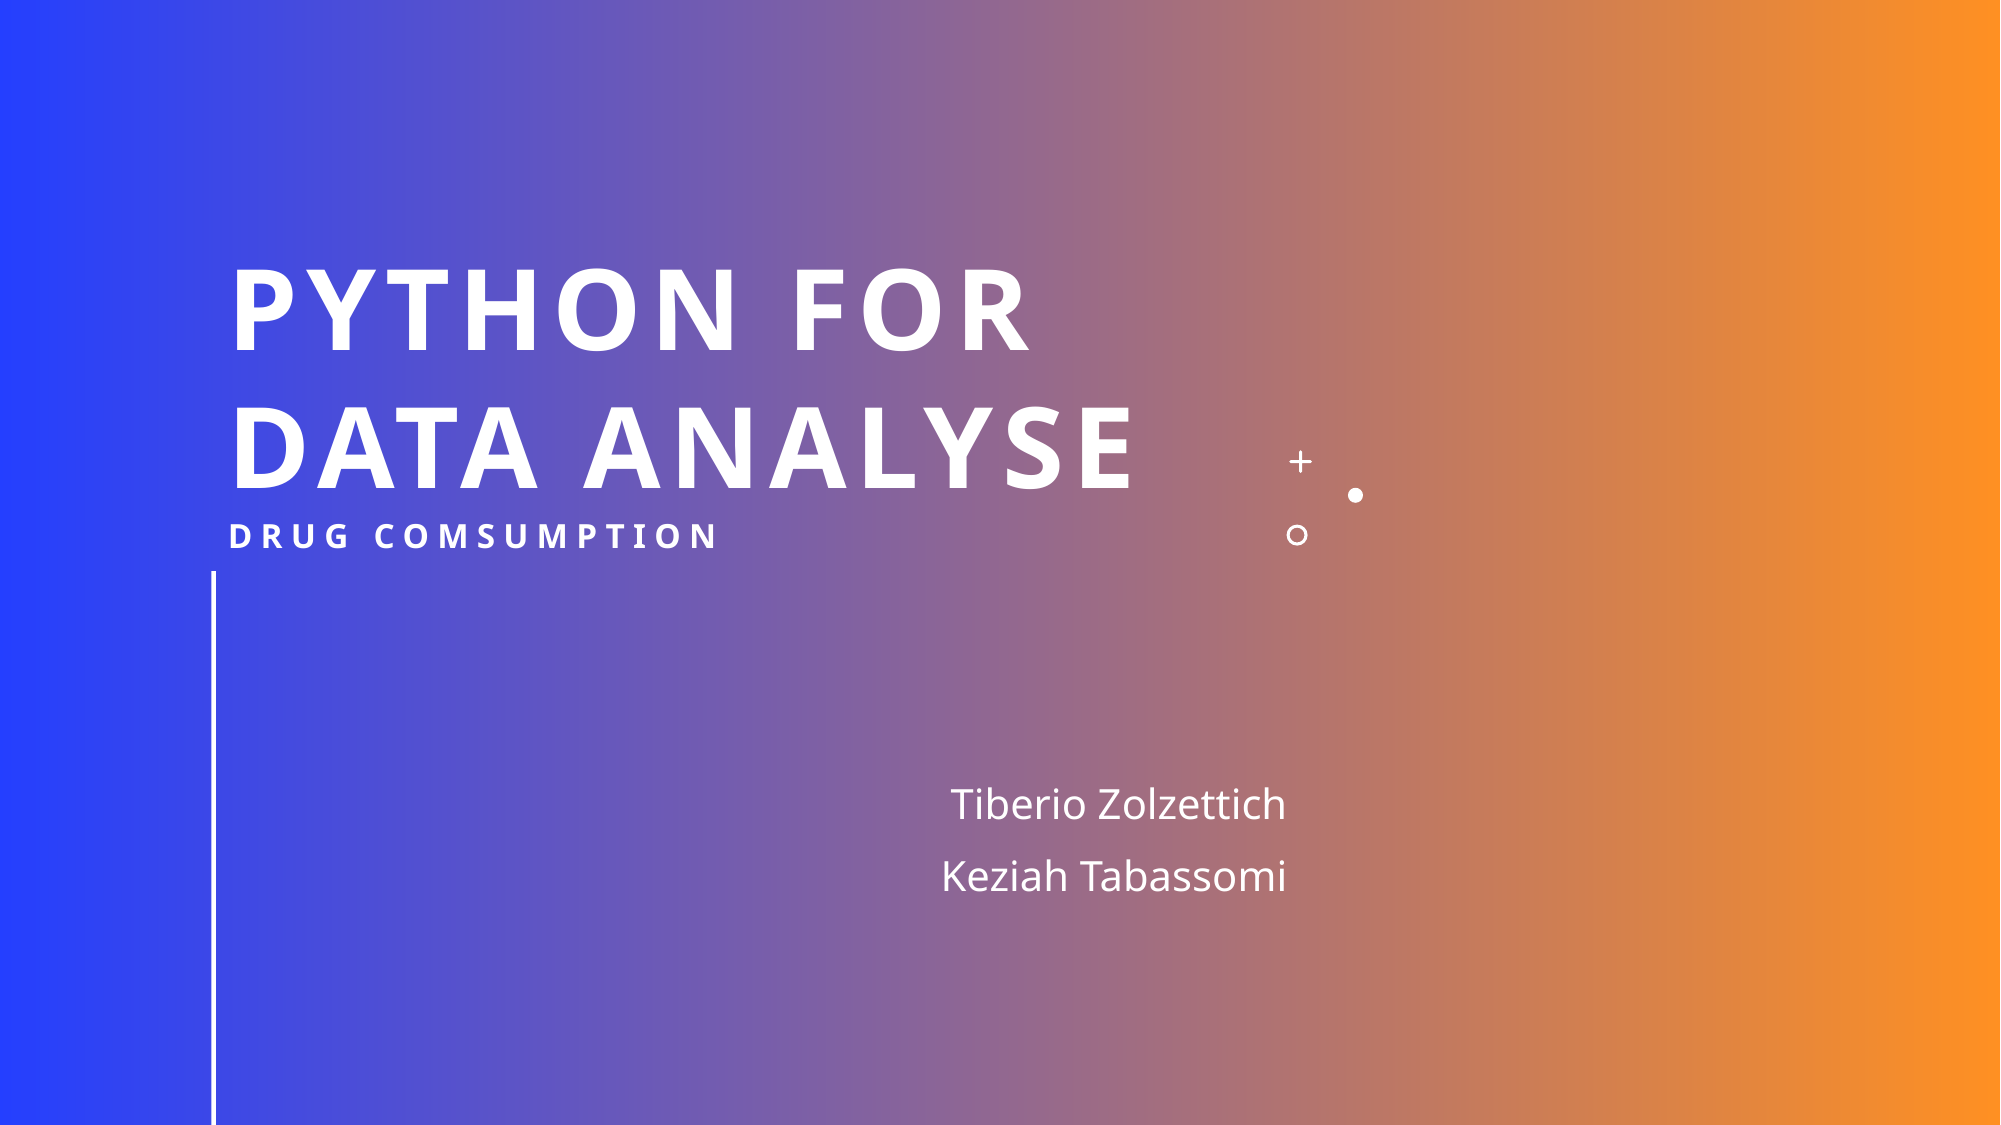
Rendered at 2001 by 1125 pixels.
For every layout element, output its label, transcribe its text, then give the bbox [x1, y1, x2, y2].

subtitle Tiberio Zolzettich Keziah Tabassomi [925, 771, 1762, 968]
title Python for data analyse drug comsumption [213, 97, 1242, 564]
